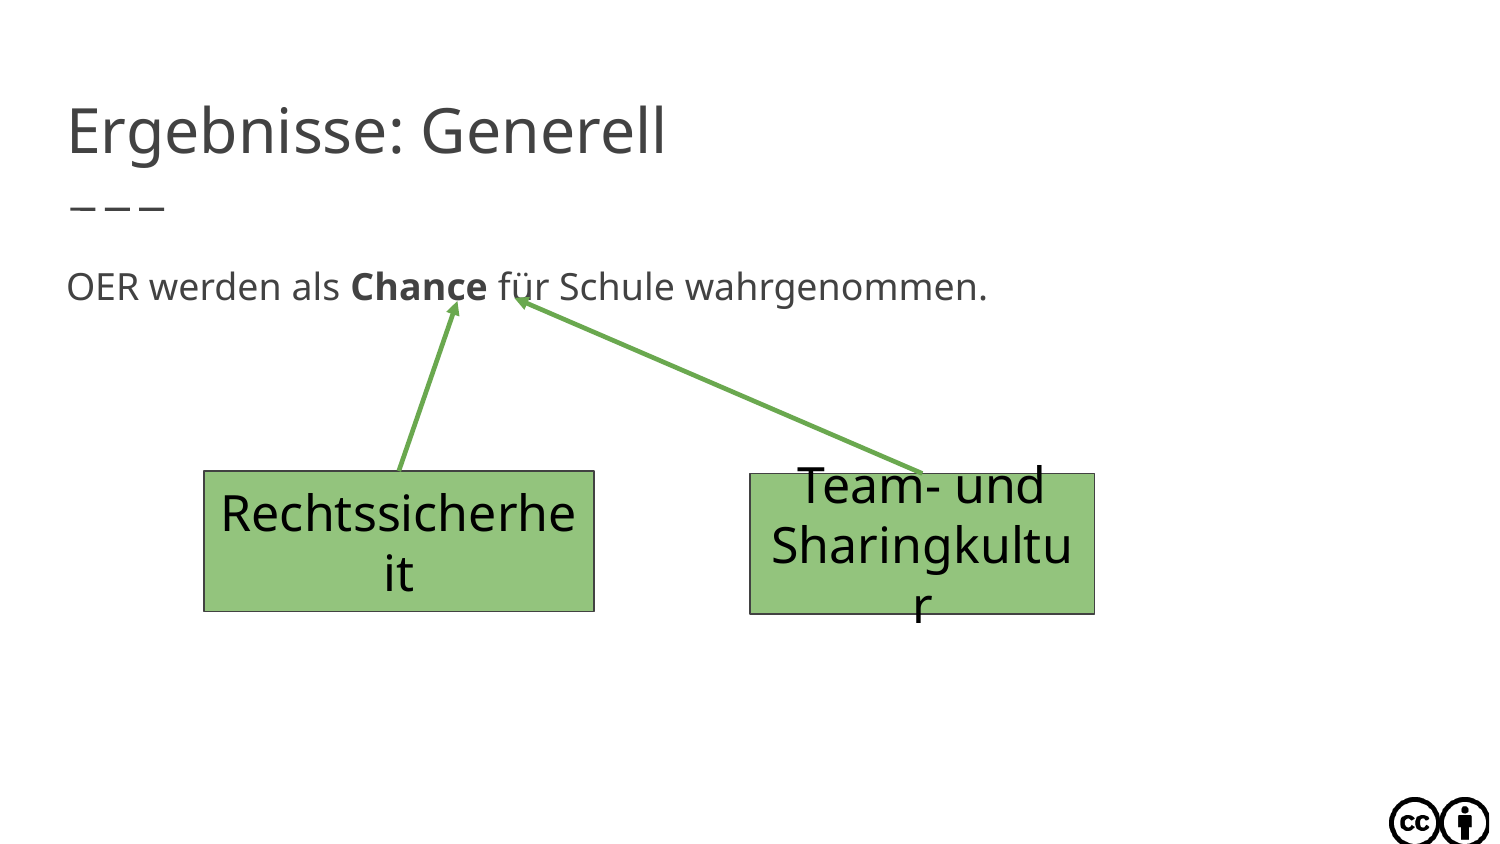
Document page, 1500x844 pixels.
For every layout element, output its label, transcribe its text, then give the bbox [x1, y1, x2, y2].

text_box Team- und Sharingkultur [750, 473, 1095, 615]
title Ergebnisse: Generell [51, 61, 1449, 182]
list OER werden als Chance für Schule wahrgenommen. [51, 240, 1449, 750]
picture [1389, 797, 1490, 844]
text_box Rechtssicherheit [203, 471, 595, 612]
